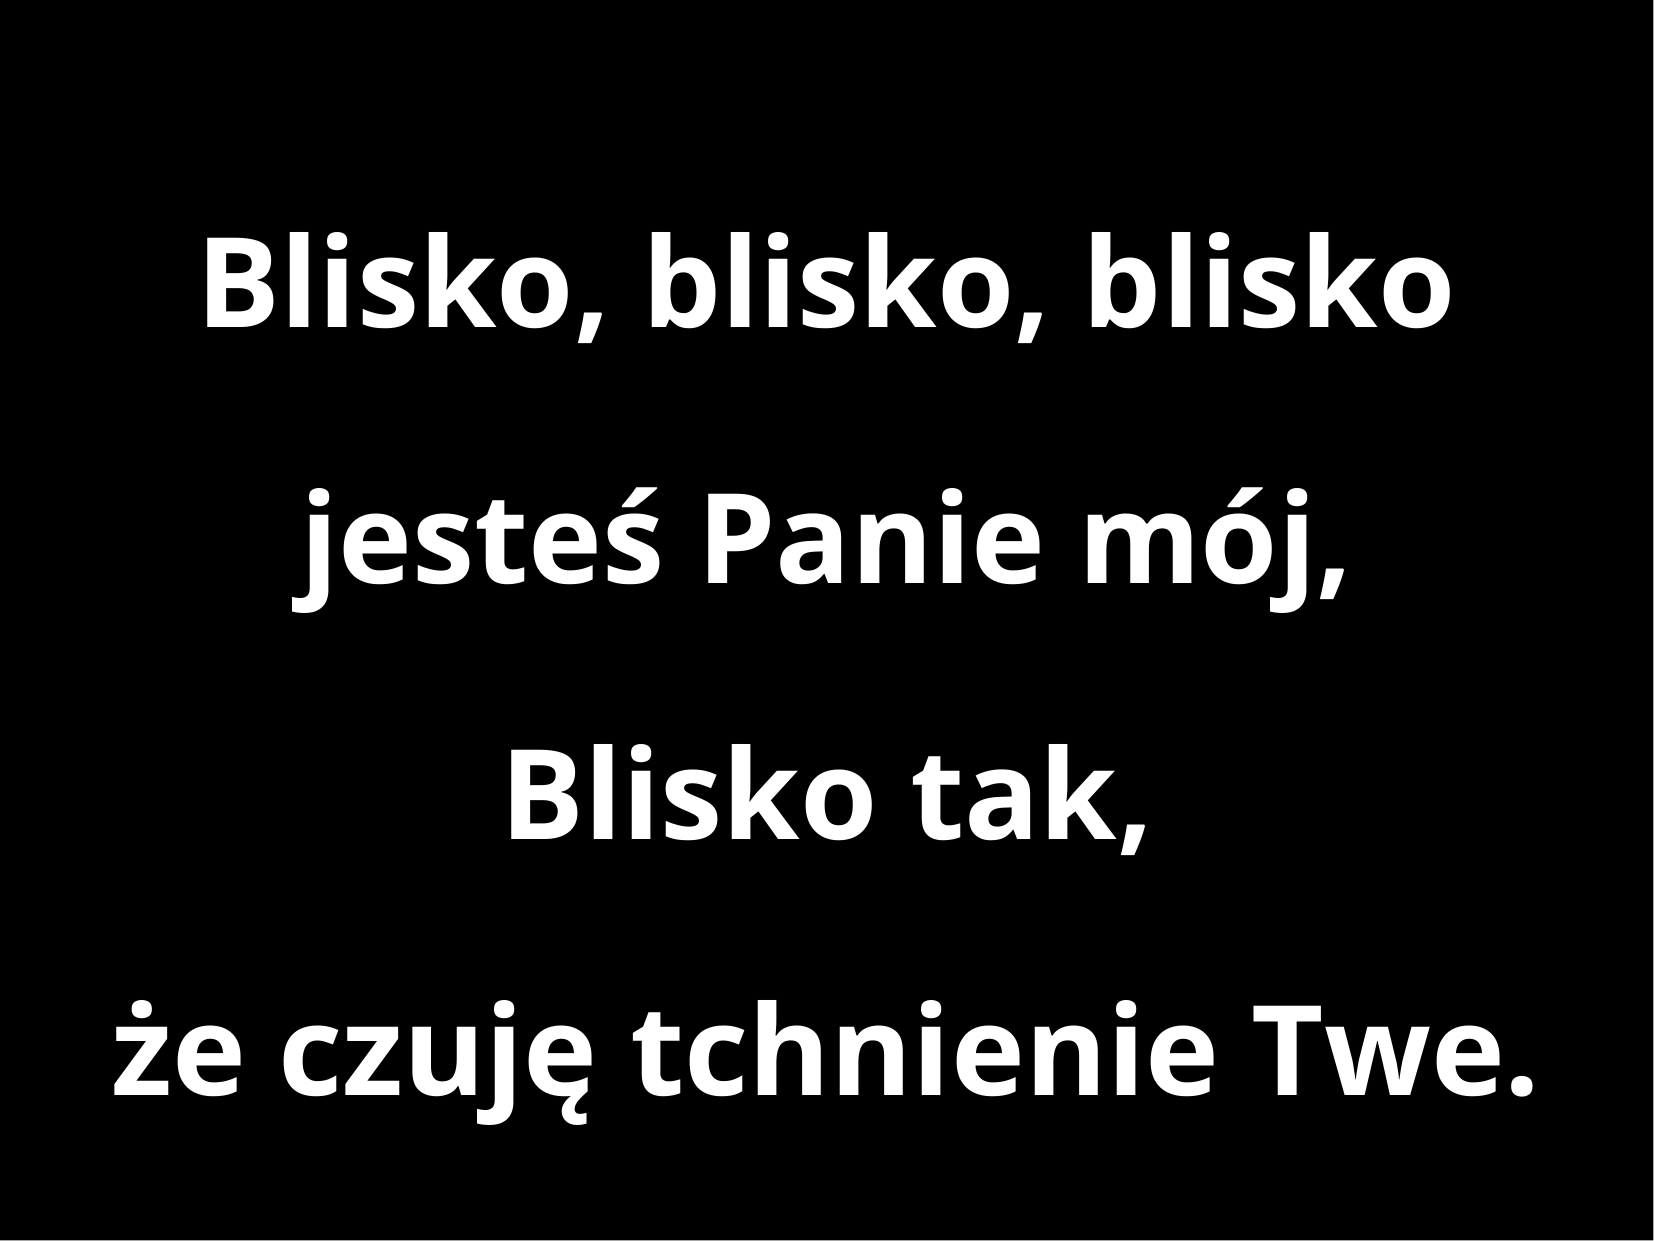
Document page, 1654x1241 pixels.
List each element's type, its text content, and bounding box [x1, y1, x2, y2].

title Blisko, blisko, blisko jesteś Panie mój, Blisko tak, że czuję tchnienie Twe. [0, 0, 1654, 1241]
